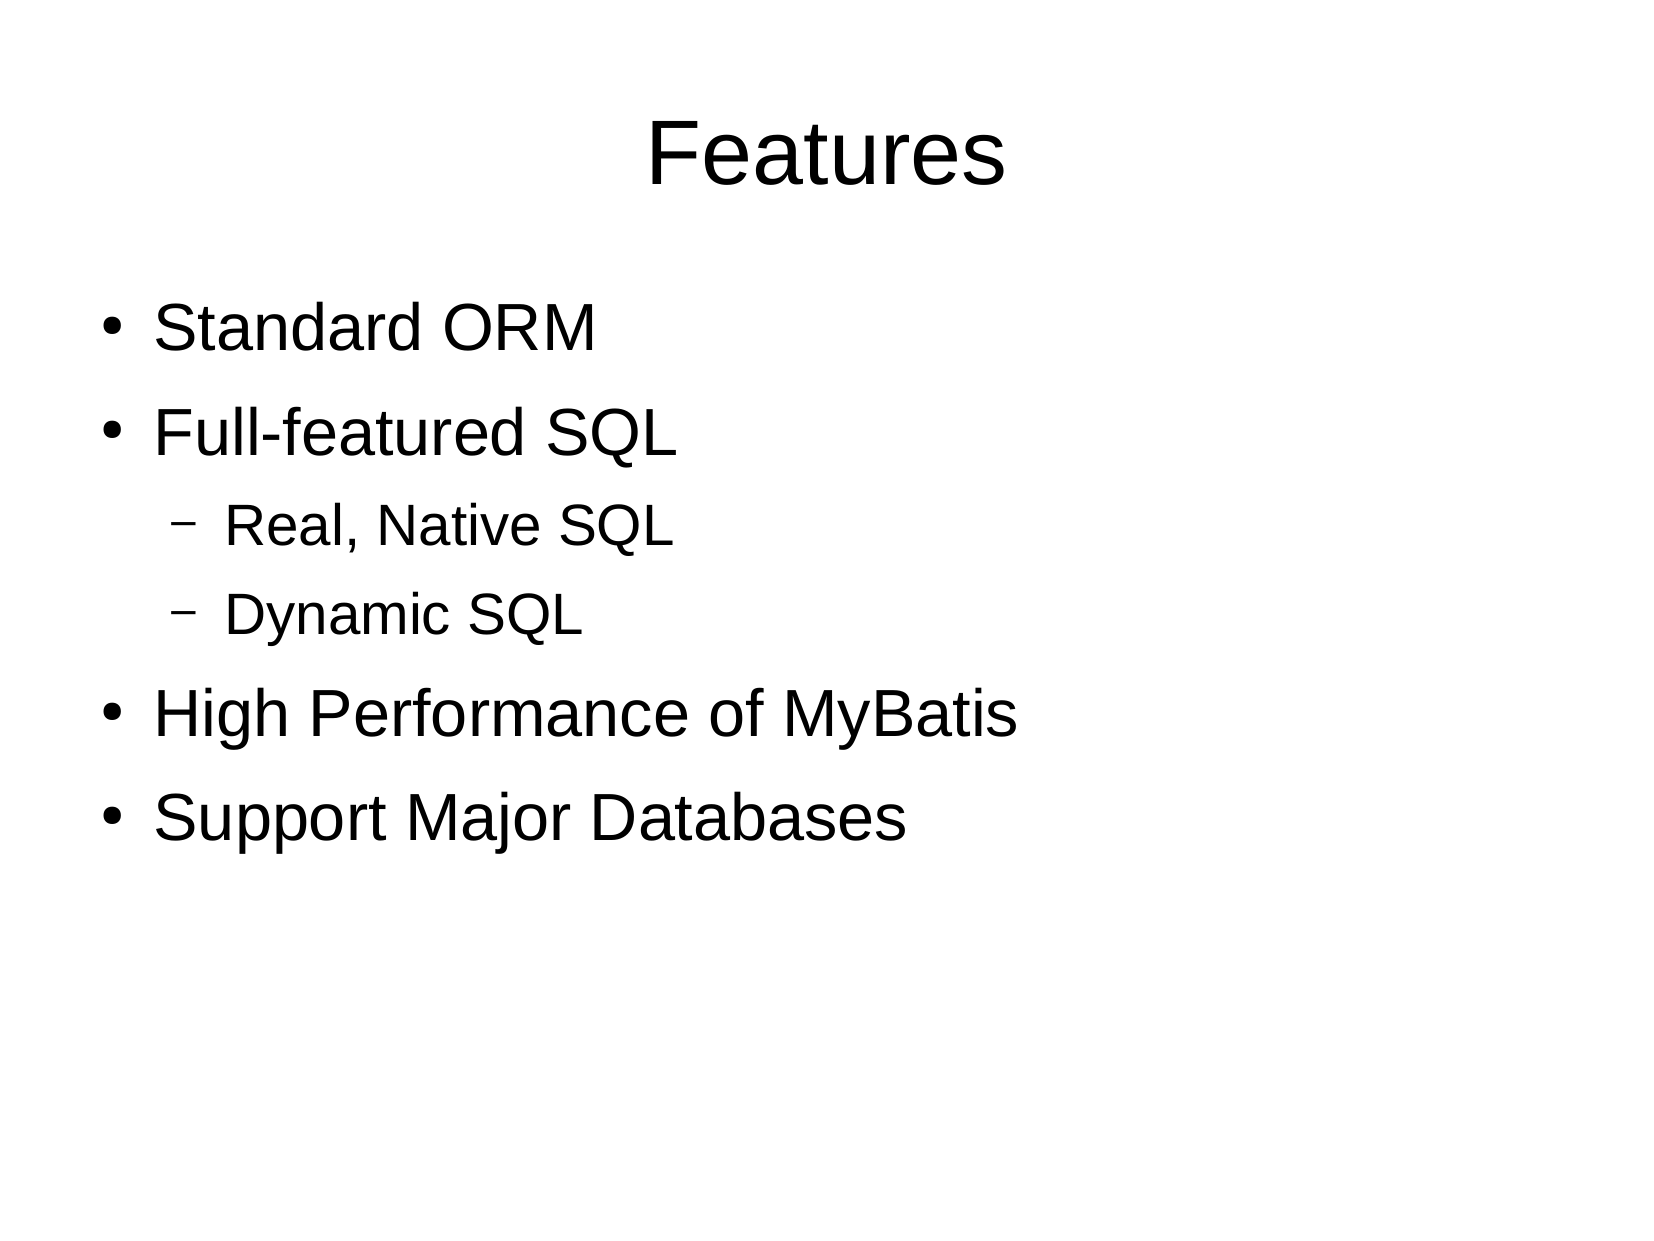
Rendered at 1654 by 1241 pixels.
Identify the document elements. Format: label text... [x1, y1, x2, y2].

title Features [82, 49, 1571, 257]
list Standard ORM Full-featured SQL Real, Native SQL Dynamic SQL High Performance of MyBatis Support Major Databases [82, 290, 1571, 1010]
